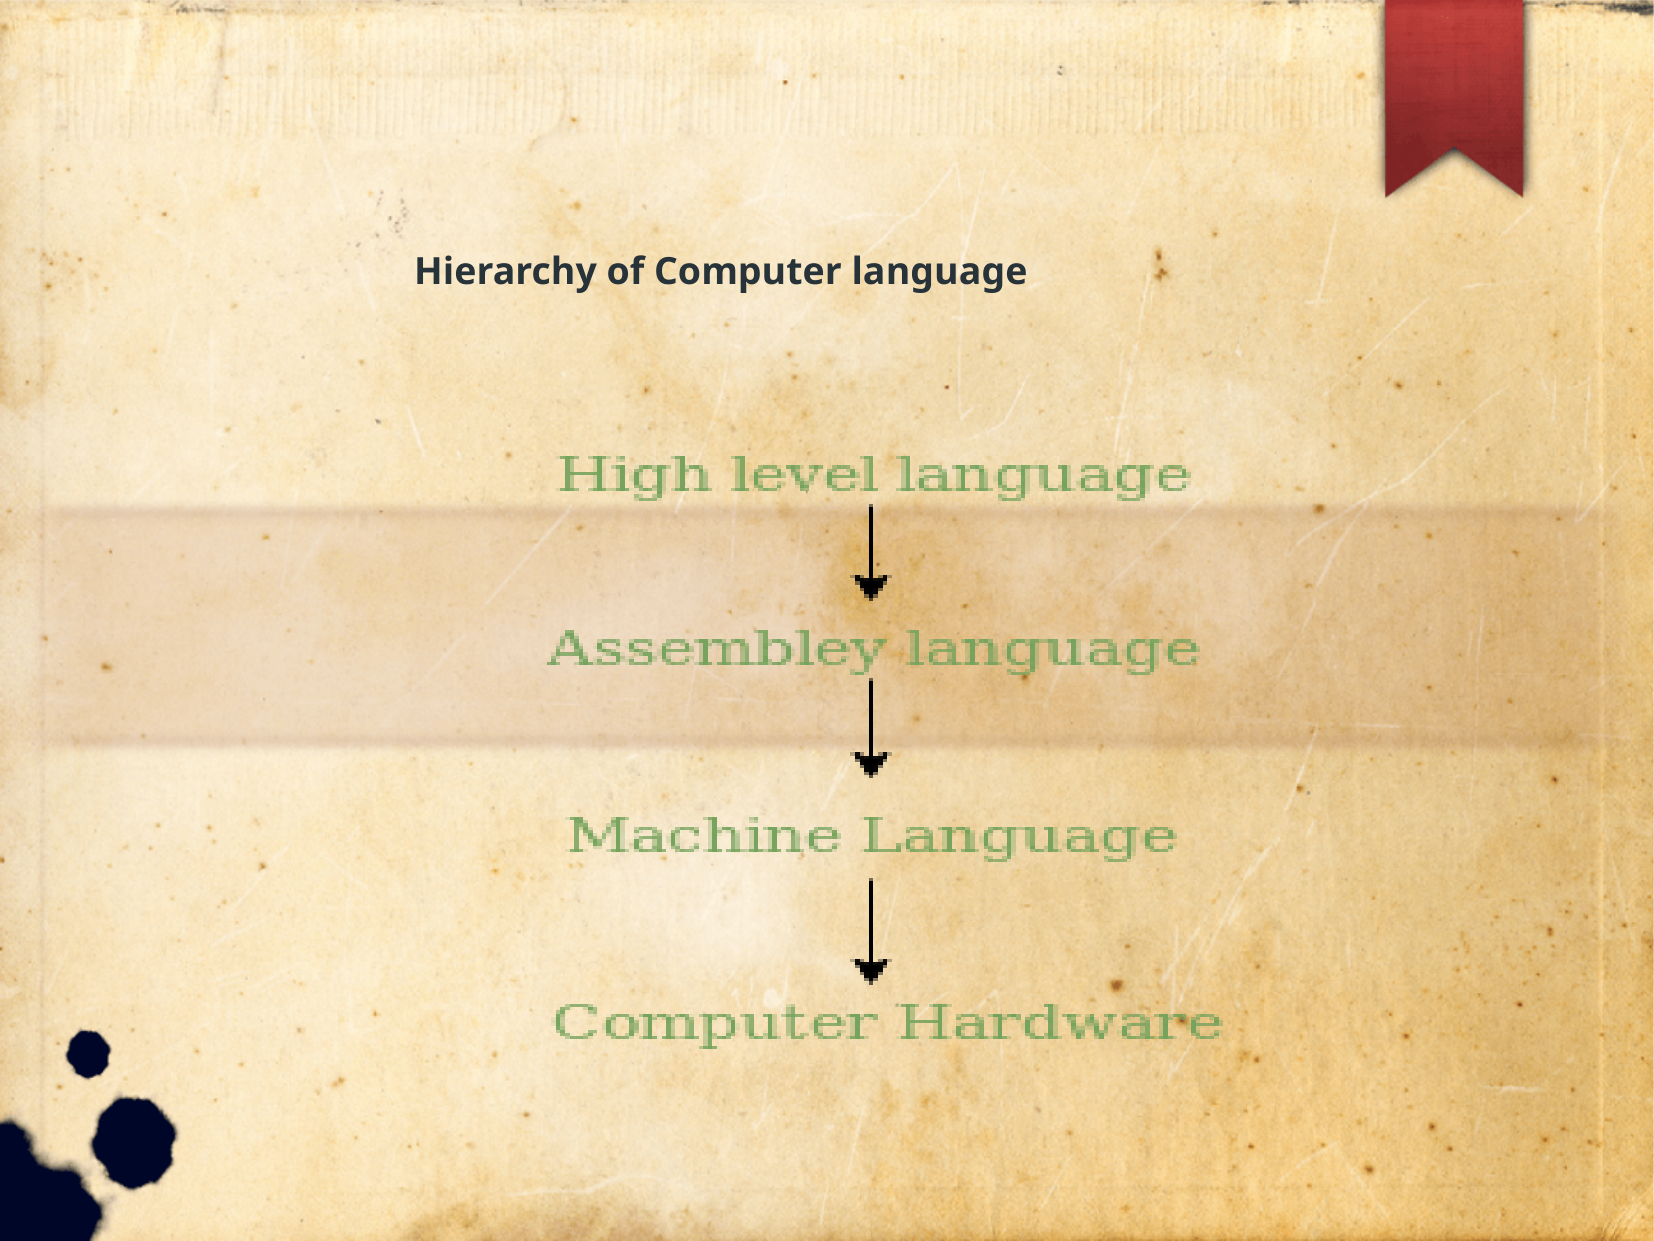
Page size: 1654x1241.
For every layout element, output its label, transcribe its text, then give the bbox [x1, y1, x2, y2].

text_box Hierarchy of Computer language [249, 239, 1157, 300]
picture [363, 411, 1371, 1056]
